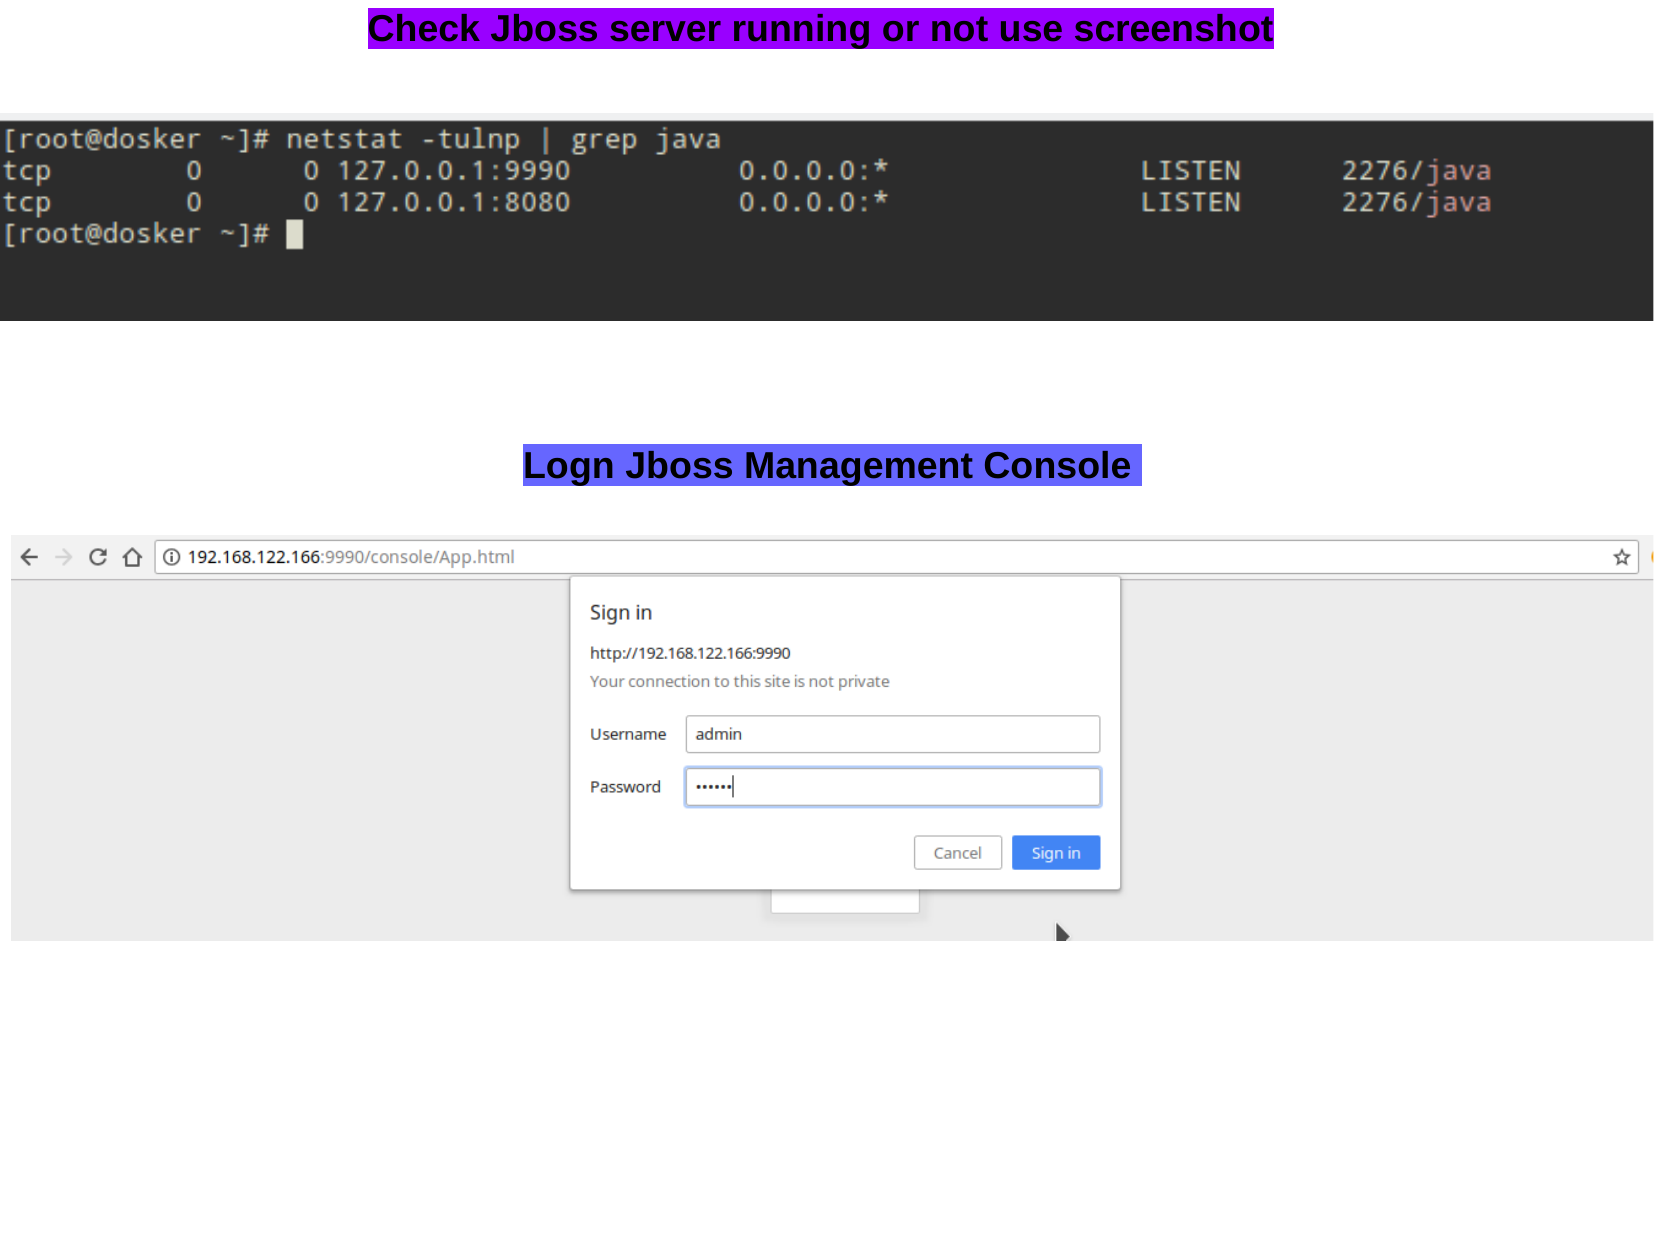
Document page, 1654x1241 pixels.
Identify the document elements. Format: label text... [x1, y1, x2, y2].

picture [0, 113, 1654, 321]
text_box Check Jboss server running or not use screenshot [0, 0, 1642, 57]
text_box Logn Jboss Management Console [11, 437, 1654, 494]
picture [11, 535, 1654, 942]
